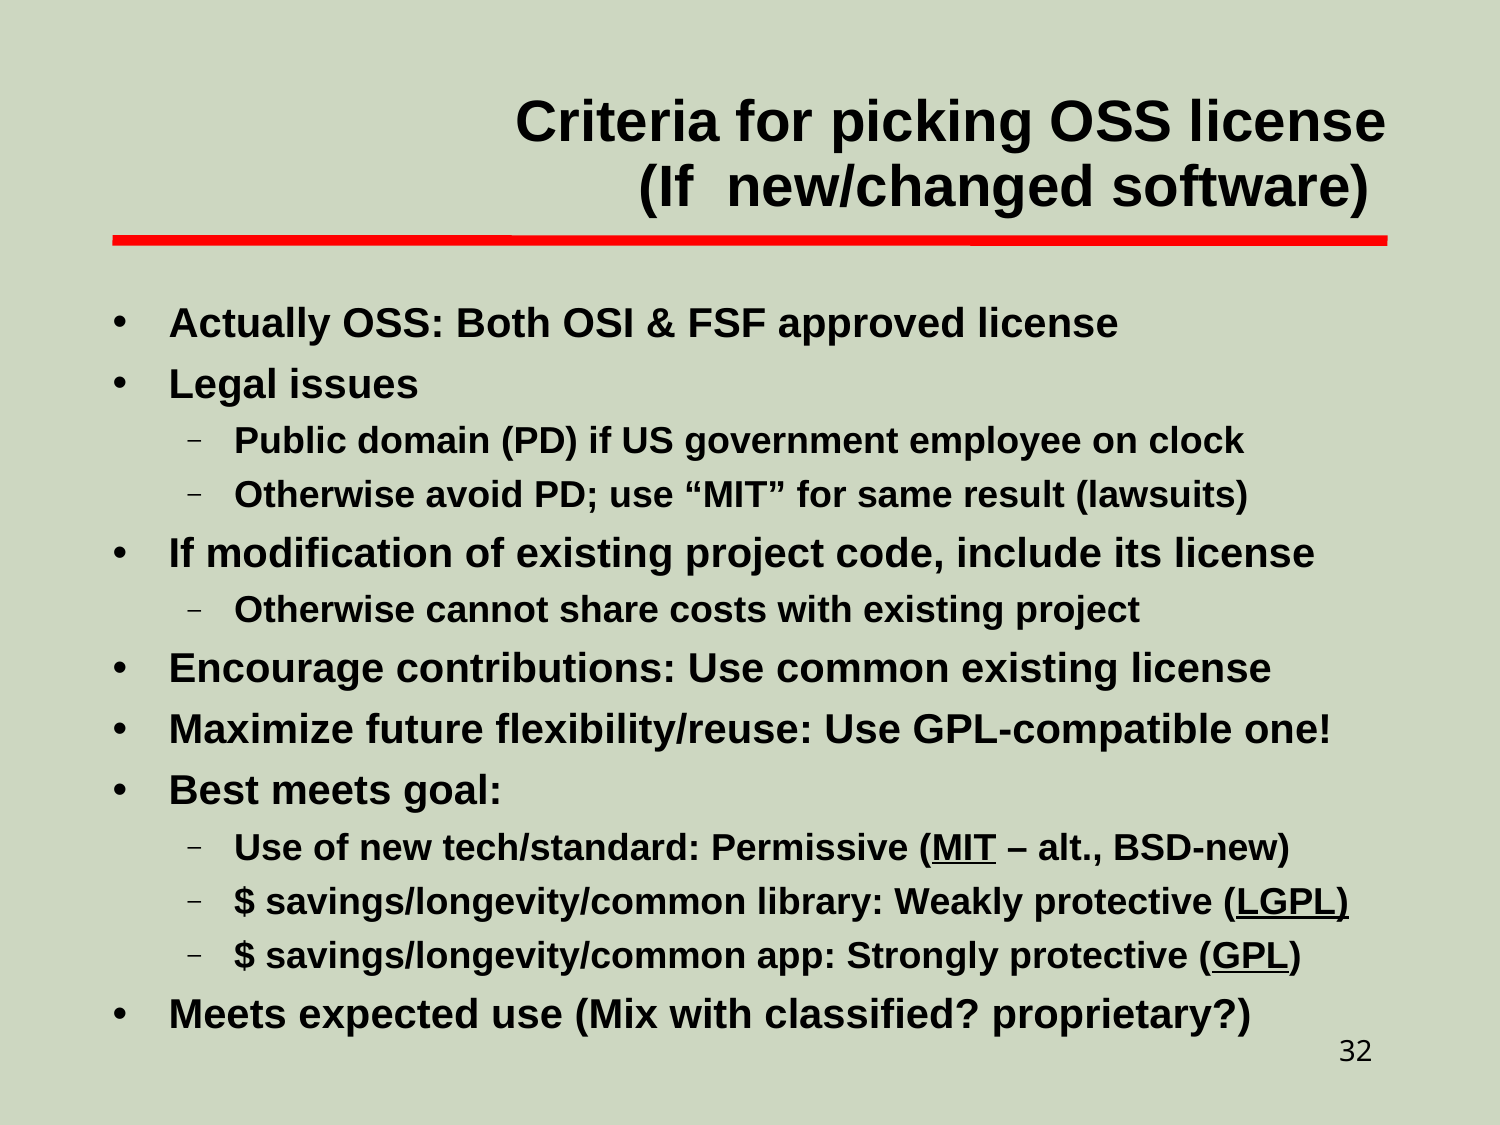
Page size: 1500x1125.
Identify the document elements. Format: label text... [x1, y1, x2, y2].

list Actually OSS: Both OSI & FSF approved license Legal issues Public domain (PD) if US government employee on clock Otherwise avoid PD; use “MIT” for same result (lawsuits) If modification of existing project code, include its license Otherwise cannot share costs with existing project Encourage contributions: Use common existing license Maximize future flexibility/reuse: Use GPL-compatible one! Best meets goal: Use of new tech/standard: Permissive (MIT – alt., BSD-new) $ savings/longevity/common library: Weakly protective (LGPL) $ savings/longevity/common app: Strongly protective (GPL) Meets expected use (Mix with classified? proprietary?) [112, 299, 1388, 1098]
title Criteria for picking OSS license (If new/changed software) [337, 85, 1388, 224]
